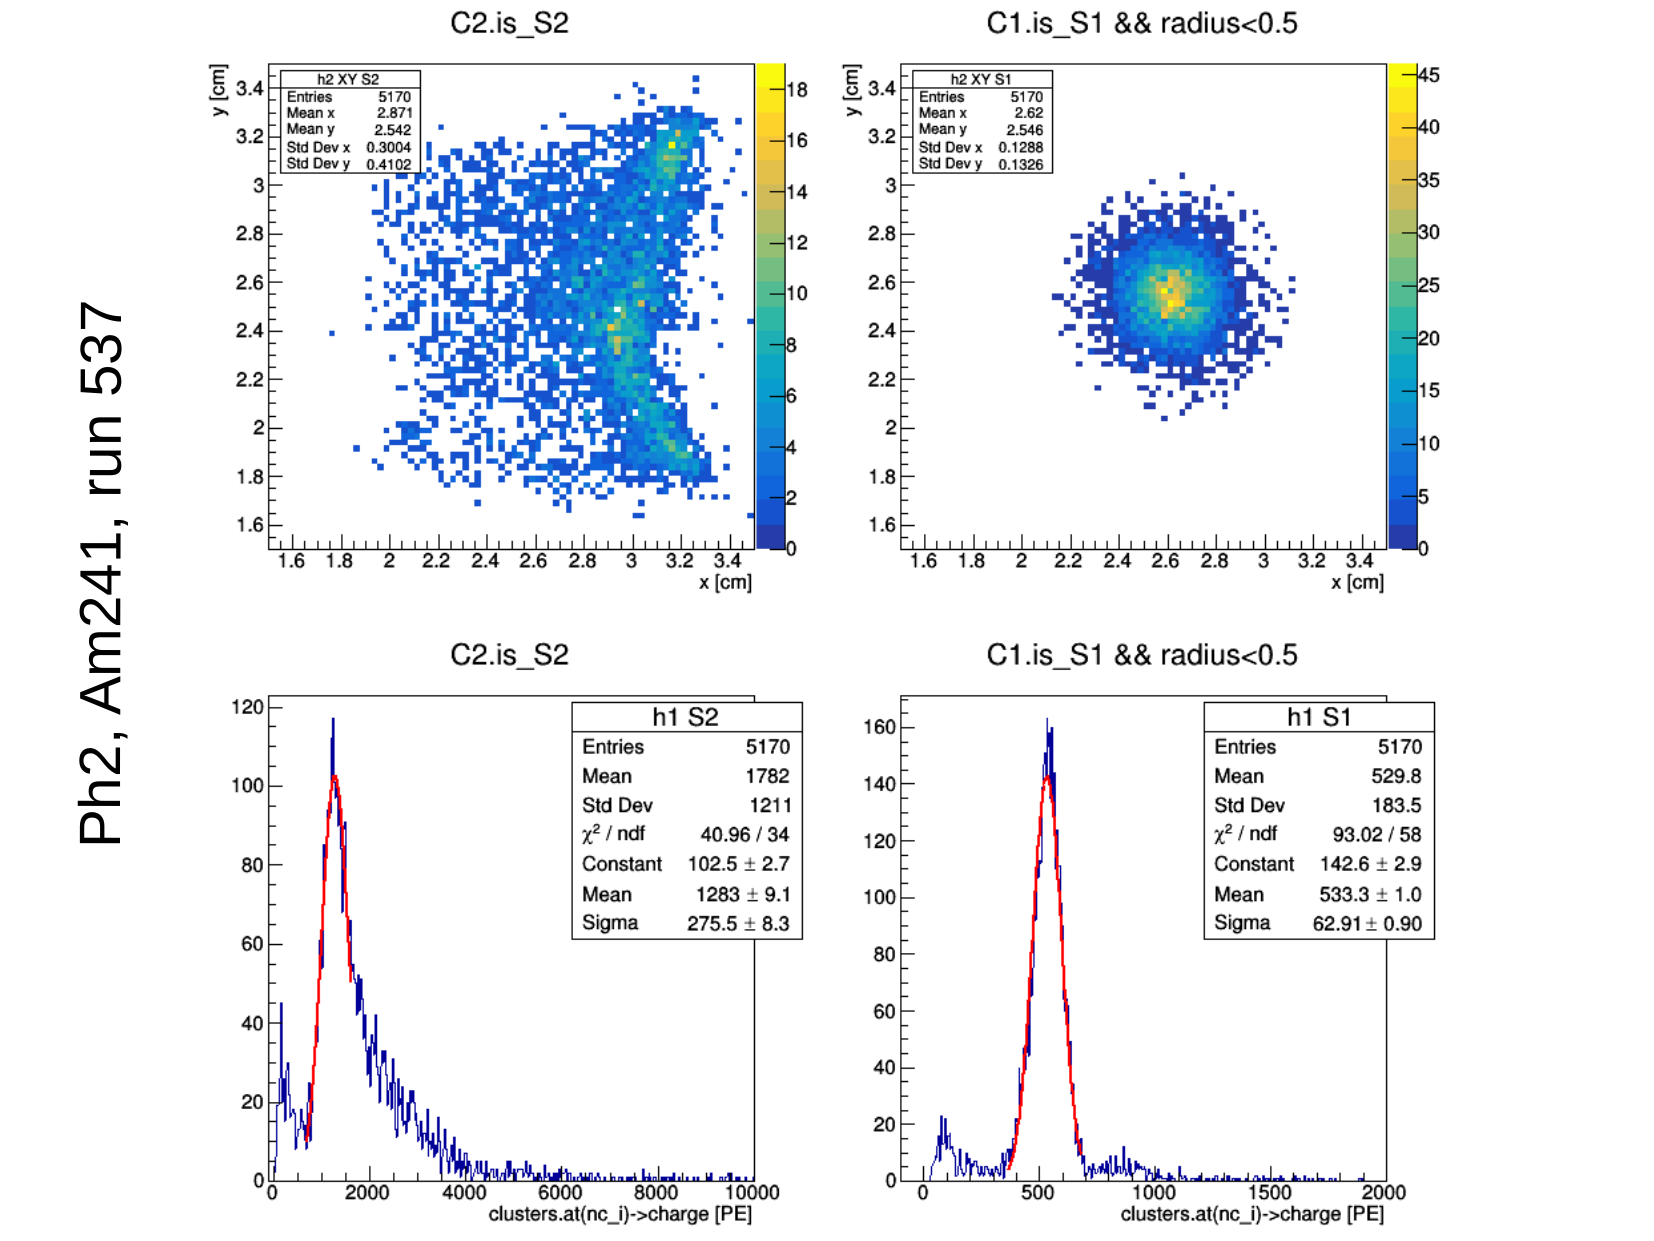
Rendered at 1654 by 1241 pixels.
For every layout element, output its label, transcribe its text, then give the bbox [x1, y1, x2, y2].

text_box Ph2, Am241, run 537 [59, 233, 196, 916]
picture [203, 0, 1450, 1239]
